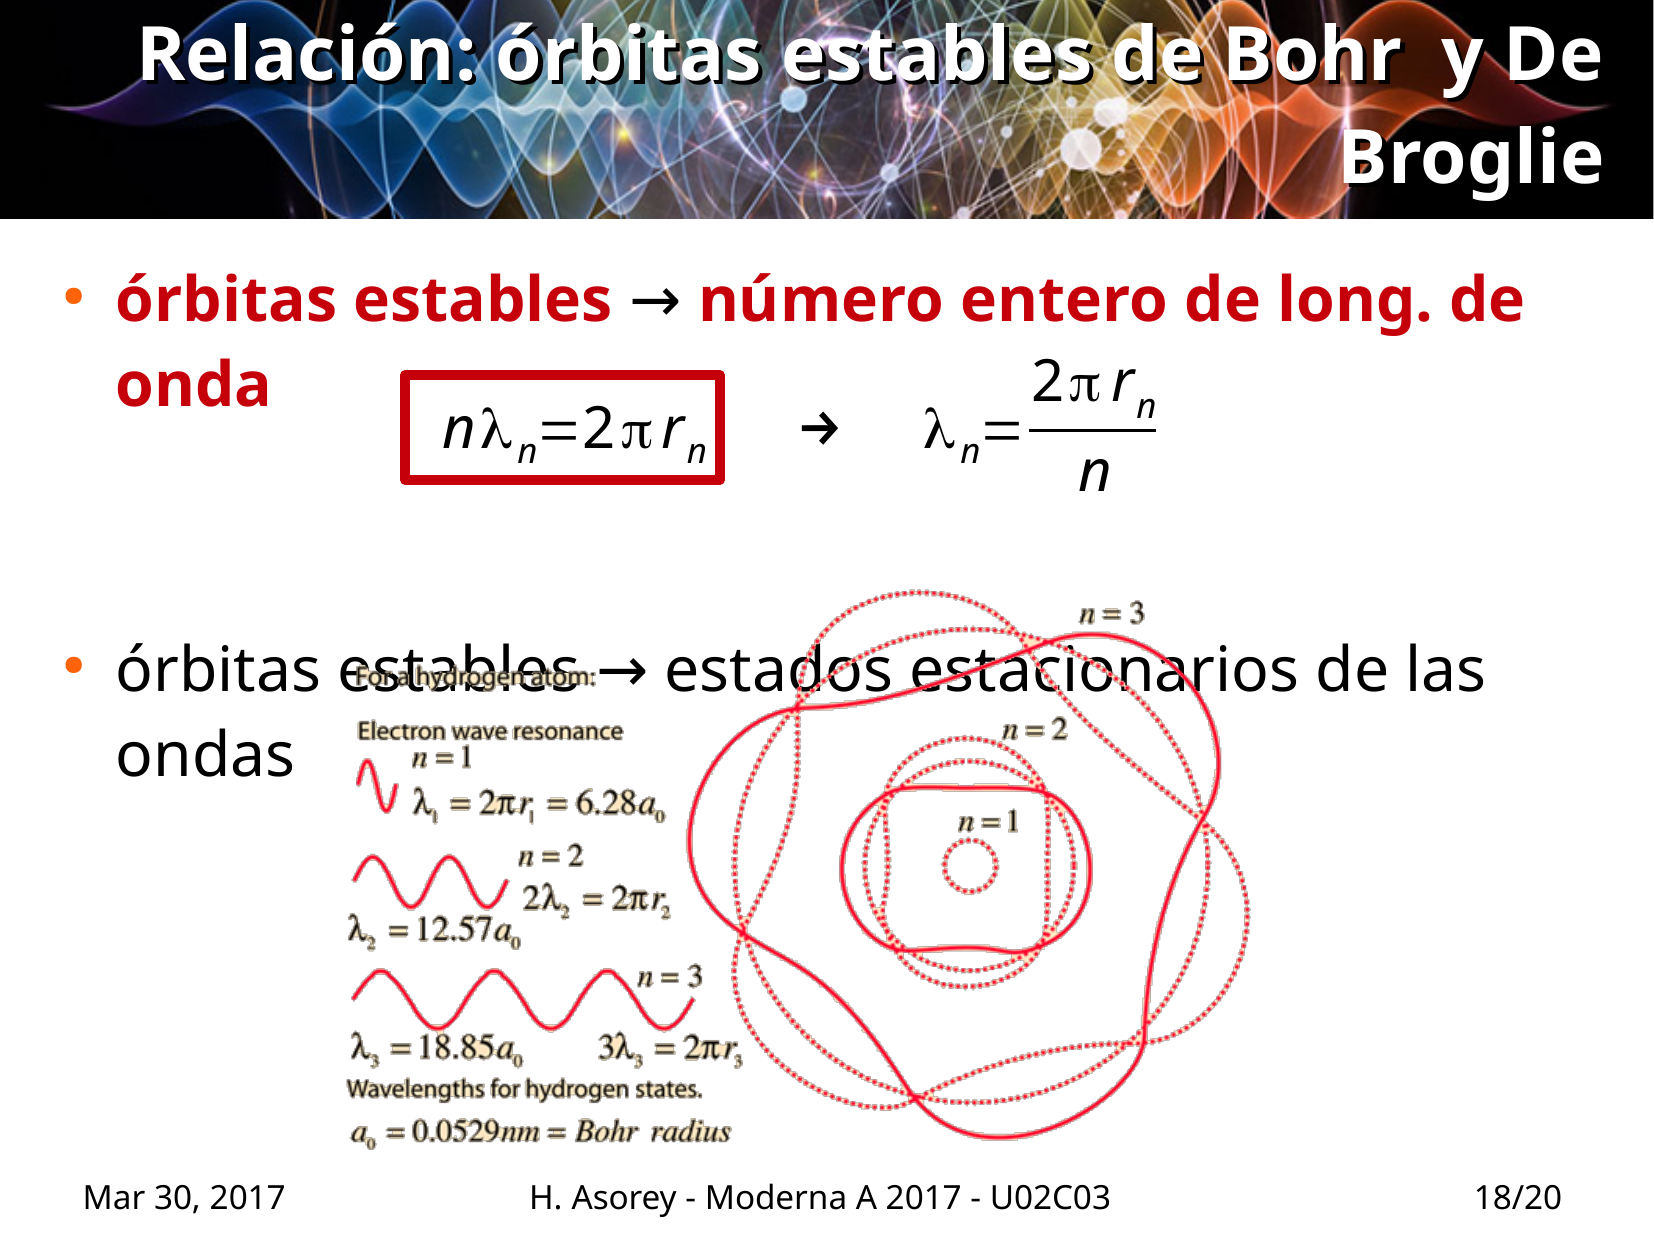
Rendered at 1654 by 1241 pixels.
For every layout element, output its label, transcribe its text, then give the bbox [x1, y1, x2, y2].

list órbitas estables → número entero de long. de onda órbitas estables → estados estacionarios de las ondas [45, 255, 1606, 1156]
picture [0, 0, 1654, 219]
chart [435, 380, 715, 475]
chart [435, 345, 1166, 507]
picture [330, 565, 1265, 1186]
title Relación: órbitas estables de Bohr y De Broglie [45, 15, 1606, 191]
